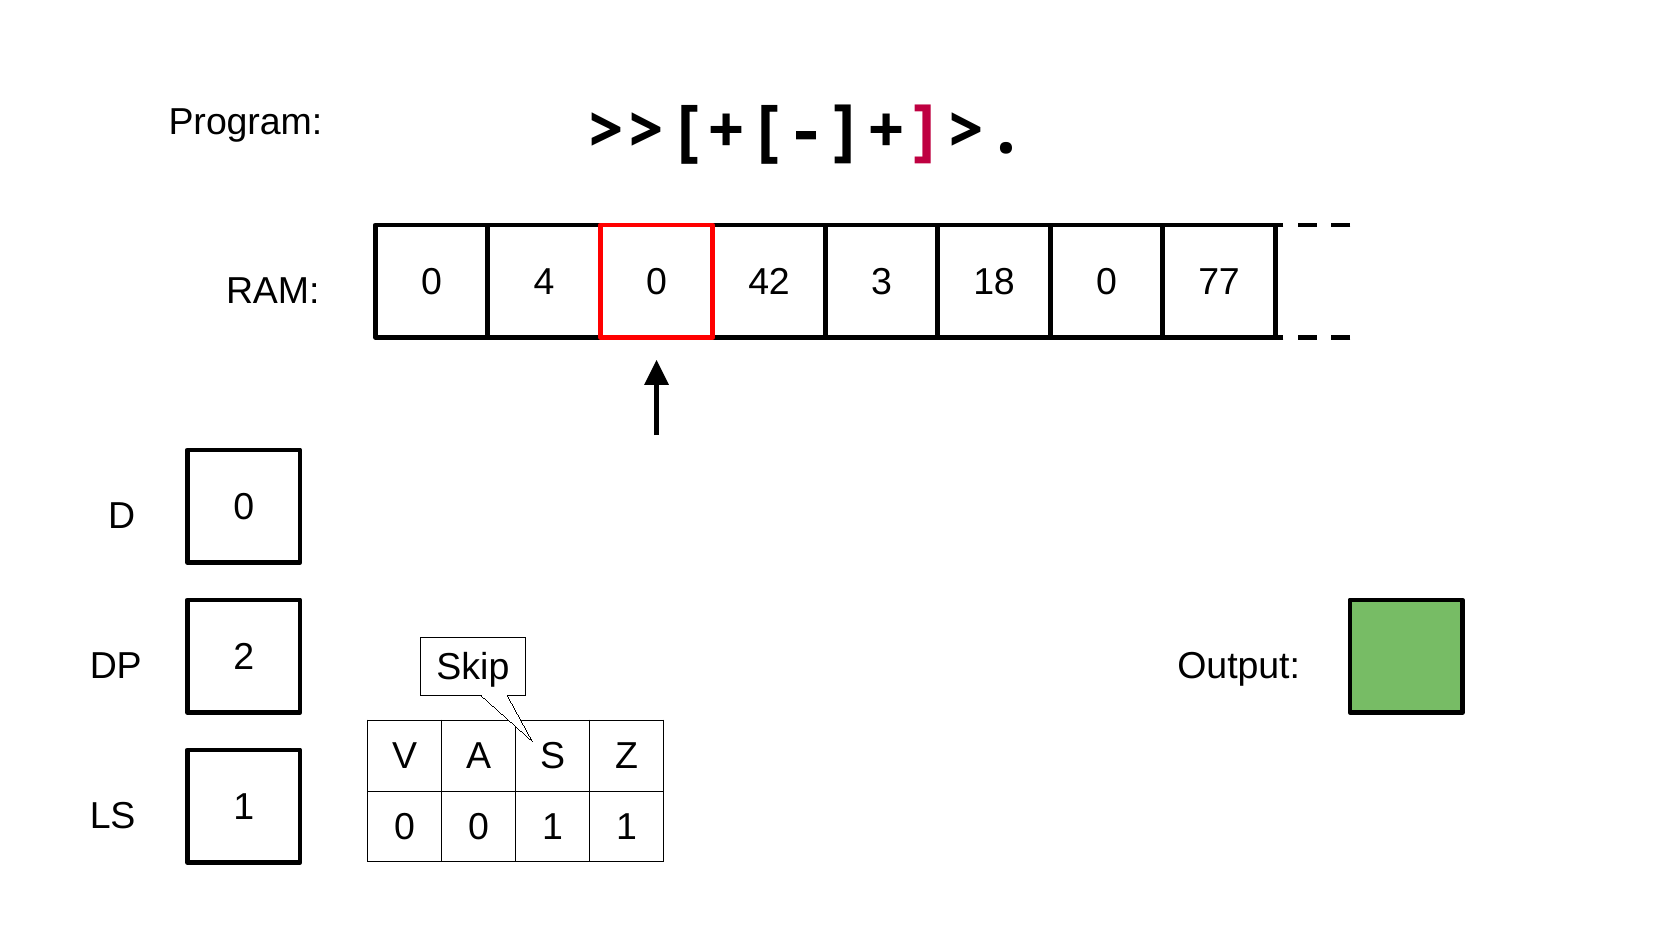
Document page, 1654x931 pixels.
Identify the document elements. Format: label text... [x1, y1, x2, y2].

text_box >>[+[-]+]>. [337, 75, 1276, 168]
text_box LS [75, 787, 151, 845]
text_box 2 [187, 599, 300, 713]
text_box DP [75, 637, 157, 695]
table_cell 0 [368, 792, 441, 861]
text_box Skip [420, 637, 533, 742]
text_box 3 [825, 224, 937, 338]
table_cell 1 [590, 792, 663, 861]
text_box Program: [153, 93, 337, 151]
table_header Z [590, 721, 663, 791]
text_box D [93, 487, 151, 545]
text_box 77 [1162, 224, 1276, 338]
text_box 0 [1050, 224, 1162, 338]
text_box 1 [187, 749, 300, 863]
table_header S [516, 721, 589, 791]
text_box 4 [487, 224, 600, 338]
text_box 18 [937, 224, 1050, 338]
text_box [1349, 599, 1463, 713]
table_cell 1 [516, 792, 589, 861]
text_box 0 [600, 224, 713, 338]
text_box 0 [375, 224, 487, 338]
table_header V [368, 721, 441, 791]
text_box RAM: [211, 262, 362, 362]
text_box 42 [713, 224, 825, 338]
text_box Output: [1162, 637, 1336, 737]
text_box 0 [187, 449, 300, 563]
table_header A [442, 721, 515, 791]
table_cell 0 [442, 792, 515, 861]
